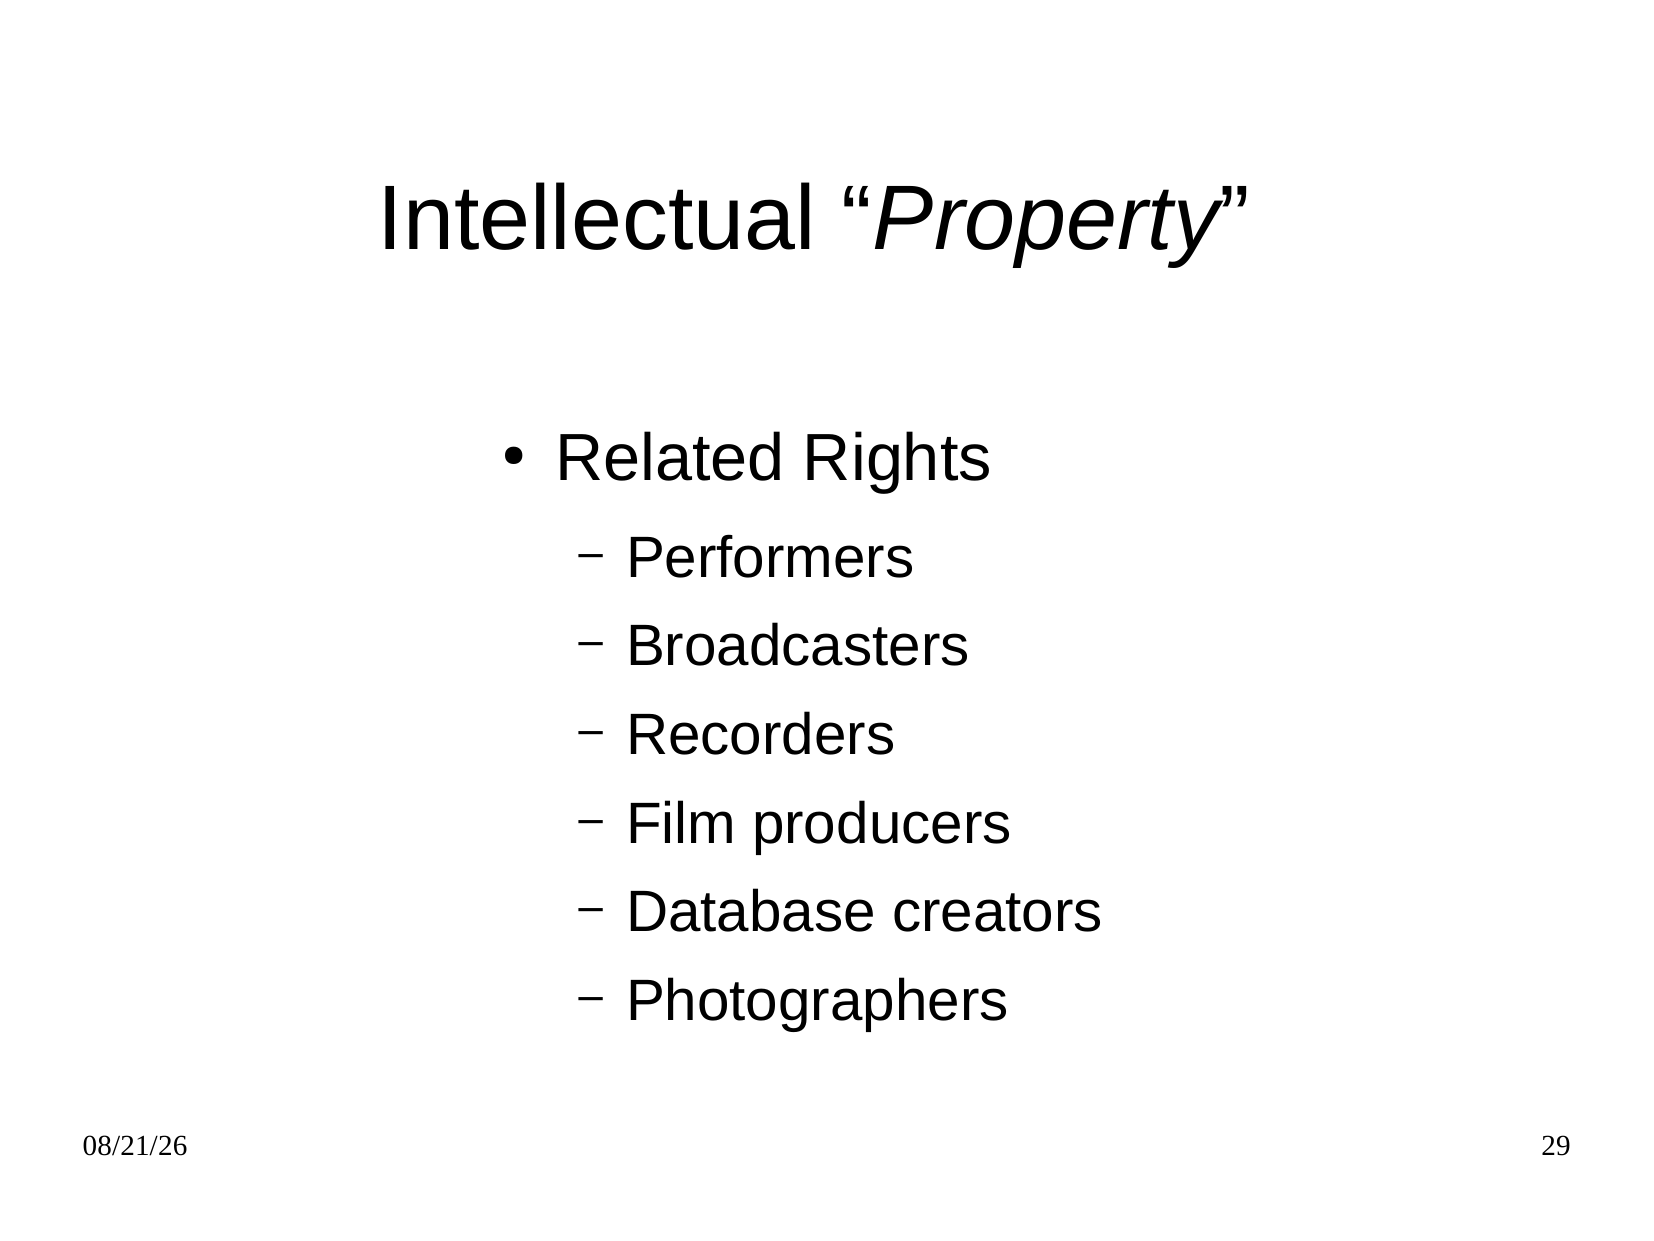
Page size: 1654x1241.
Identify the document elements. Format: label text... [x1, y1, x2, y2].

list Related Rights Performers Broadcasters Recorders Film producers Database creators Photographers [484, 420, 1340, 1062]
title Intellectual “Property” [82, 121, 1571, 315]
